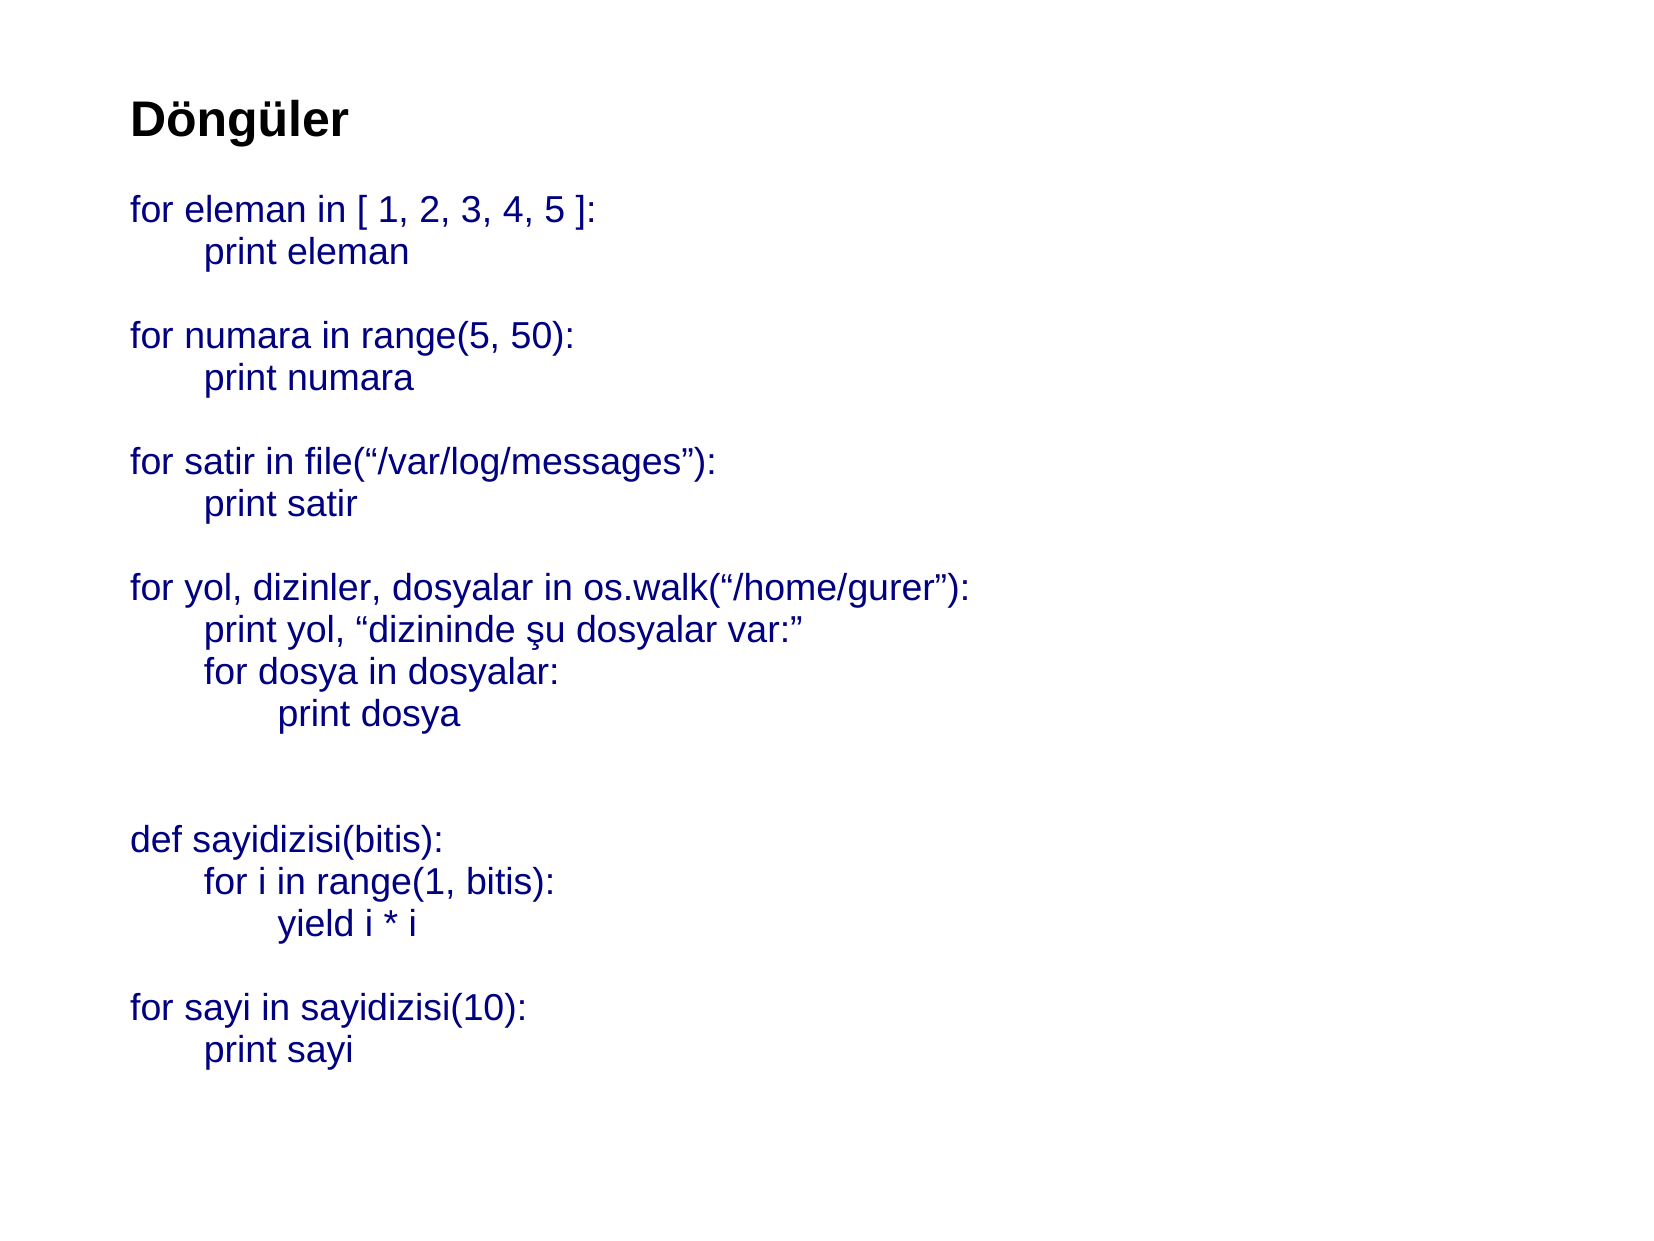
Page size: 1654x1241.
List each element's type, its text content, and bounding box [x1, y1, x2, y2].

text_box Döngüler for eleman in [ 1, 2, 3, 4, 5 ]: print eleman for numara in range(5, 50): print numara for satir in file(“/var/log/messages”): print satir for yol, dizinler, dosyalar in os.walk(“/home/gurer”): print yol, “dizininde şu dosyalar var:” for dosya in dosyalar: print dosya def sayidizisi(bitis): for i in range(1, bitis): yield i * i for sayi in sayidizisi(10): print sayi [115, 83, 1536, 1186]
